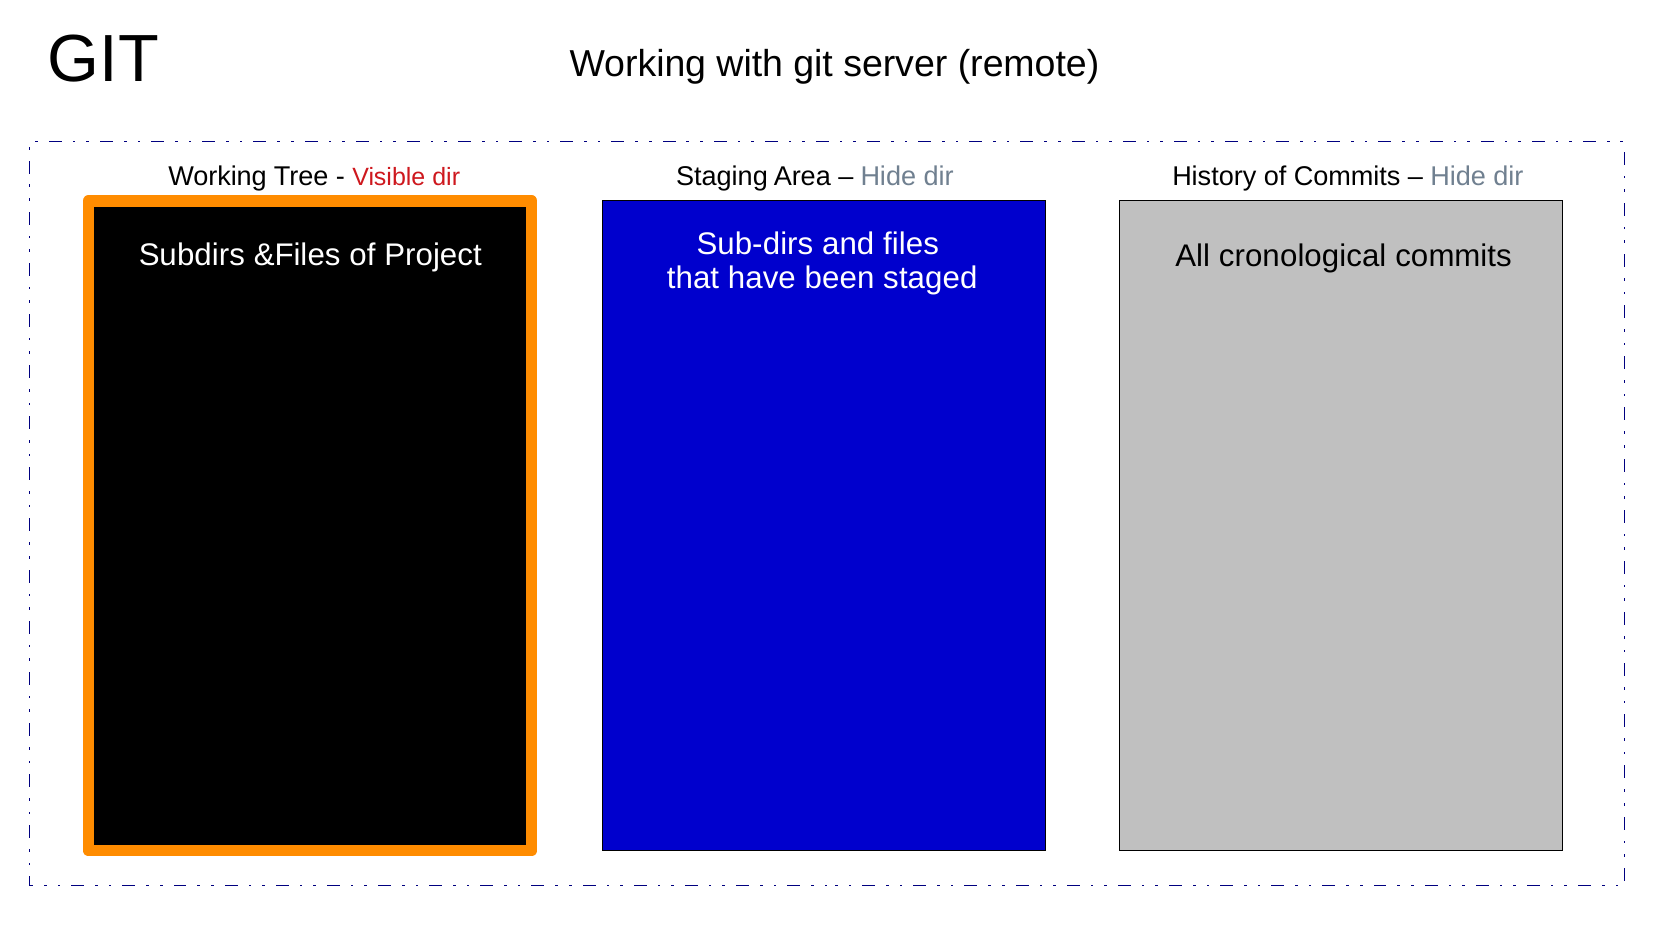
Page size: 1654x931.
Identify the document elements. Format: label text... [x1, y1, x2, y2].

title GIT [5, 5, 201, 111]
text_box History of Commits – Hide dir [1157, 153, 1539, 199]
text_box Subdirs &Files of Project [124, 230, 498, 280]
text_box [29, 141, 1625, 886]
text_box Working with git server (remote) [554, 35, 1115, 93]
text_box Staging Area – Hide dir [661, 153, 969, 199]
text_box Working Tree - Visible dir [153, 153, 476, 199]
text_box Sub-dirs and files that have been staged [631, 218, 1014, 303]
text_box All cronological commits [1157, 230, 1539, 284]
